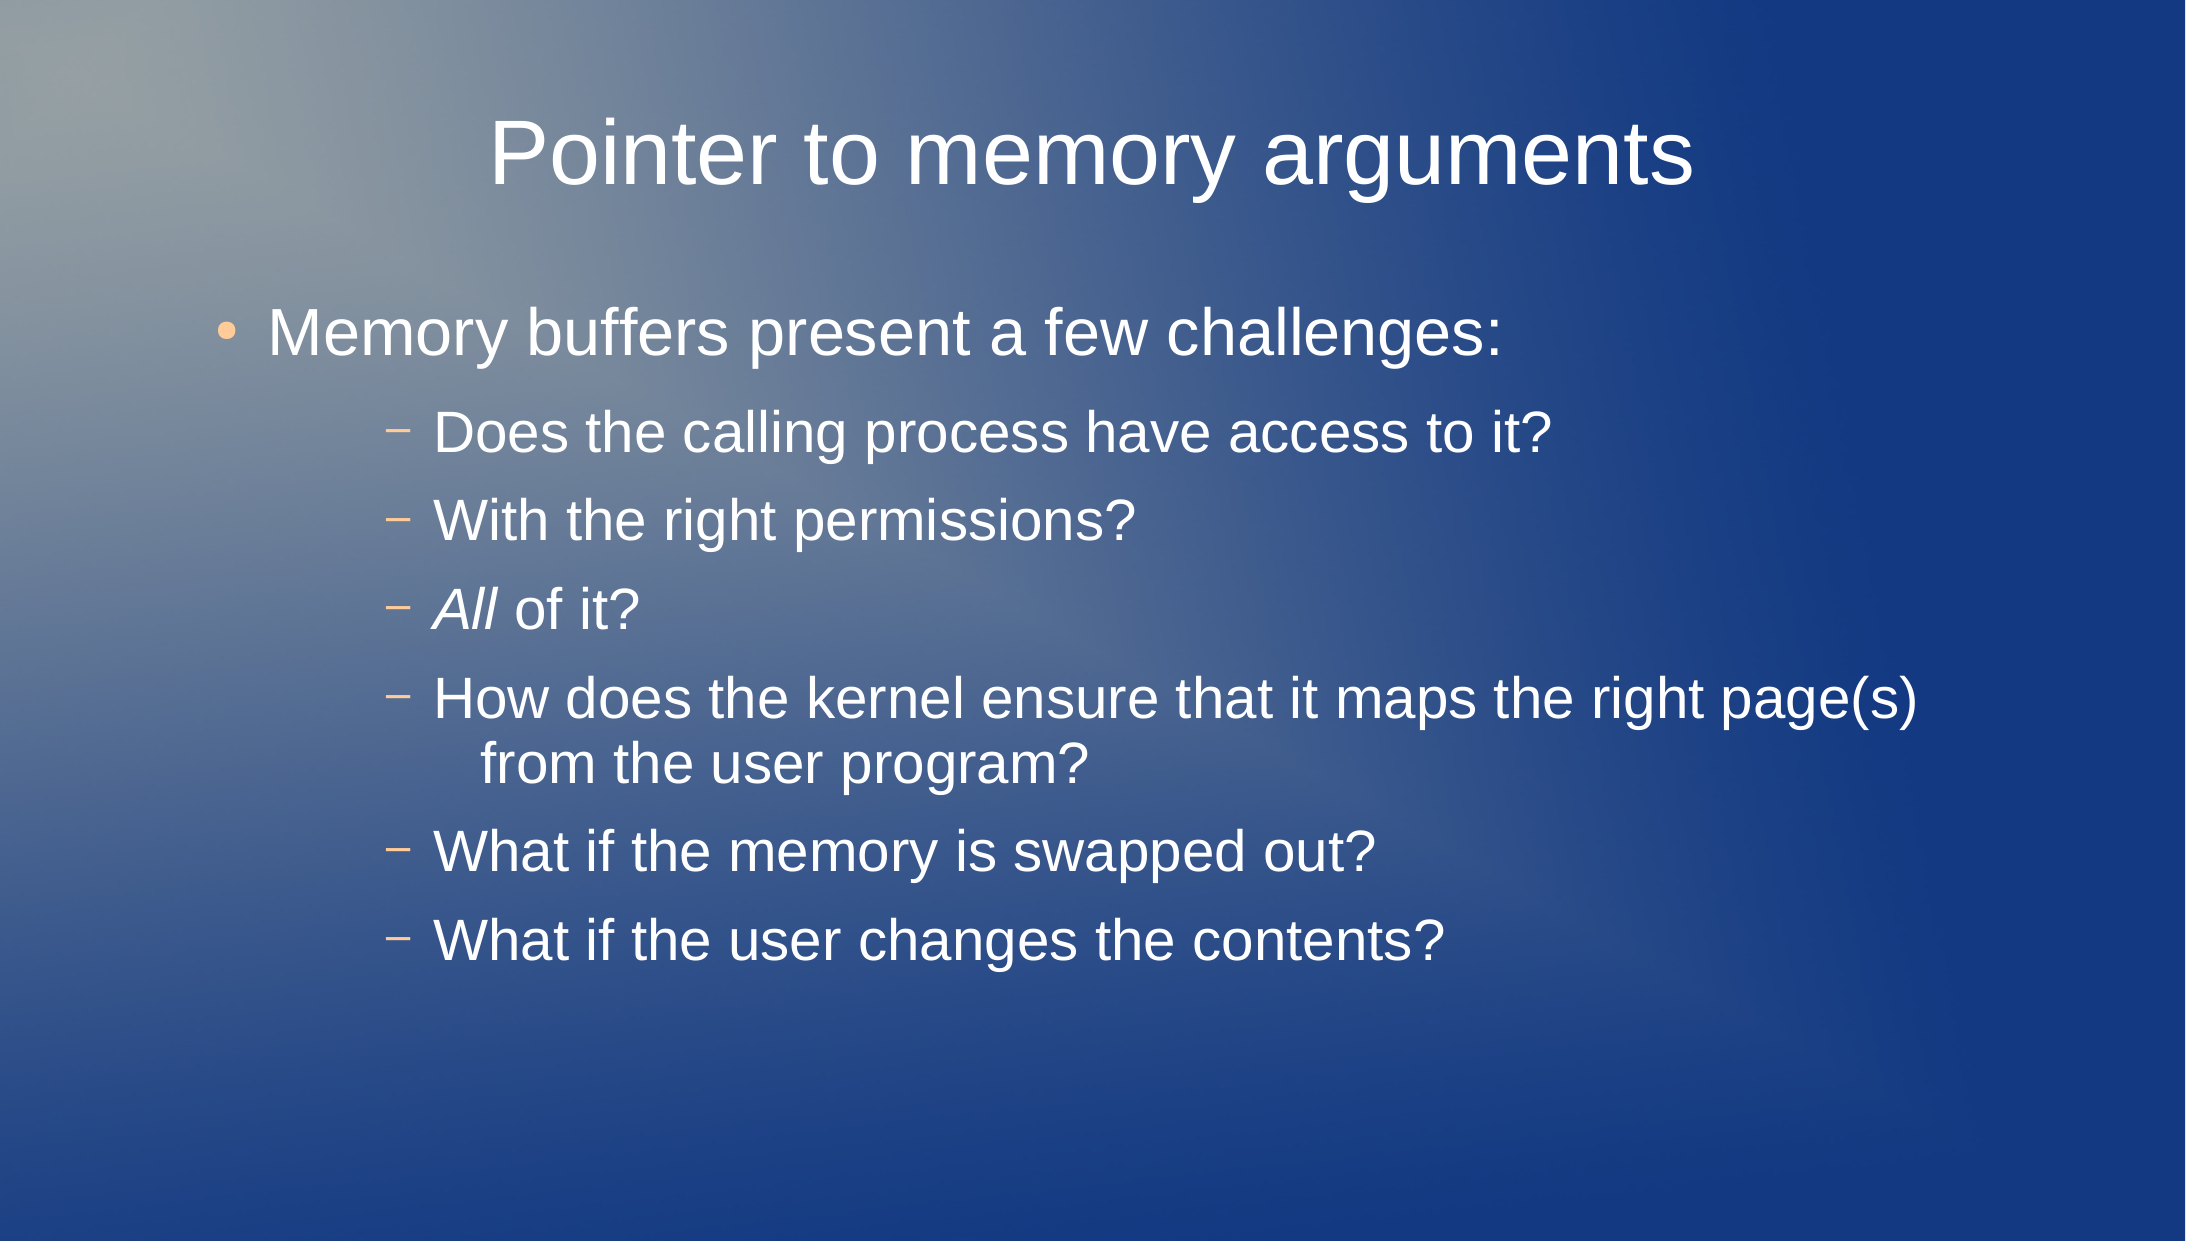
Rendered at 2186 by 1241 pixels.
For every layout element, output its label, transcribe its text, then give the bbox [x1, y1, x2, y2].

title Pointer to memory arguments [109, 49, 2076, 257]
list Memory buffers present a few challenges: Does the calling process have access to it? With the right permissions? All of it? How does the kernel ensure that it maps the right page(s) from the user program? What if the memory is swapped out? What if the user changes the contents? [197, 295, 2022, 1204]
picture [0, 0, 2186, 1241]
